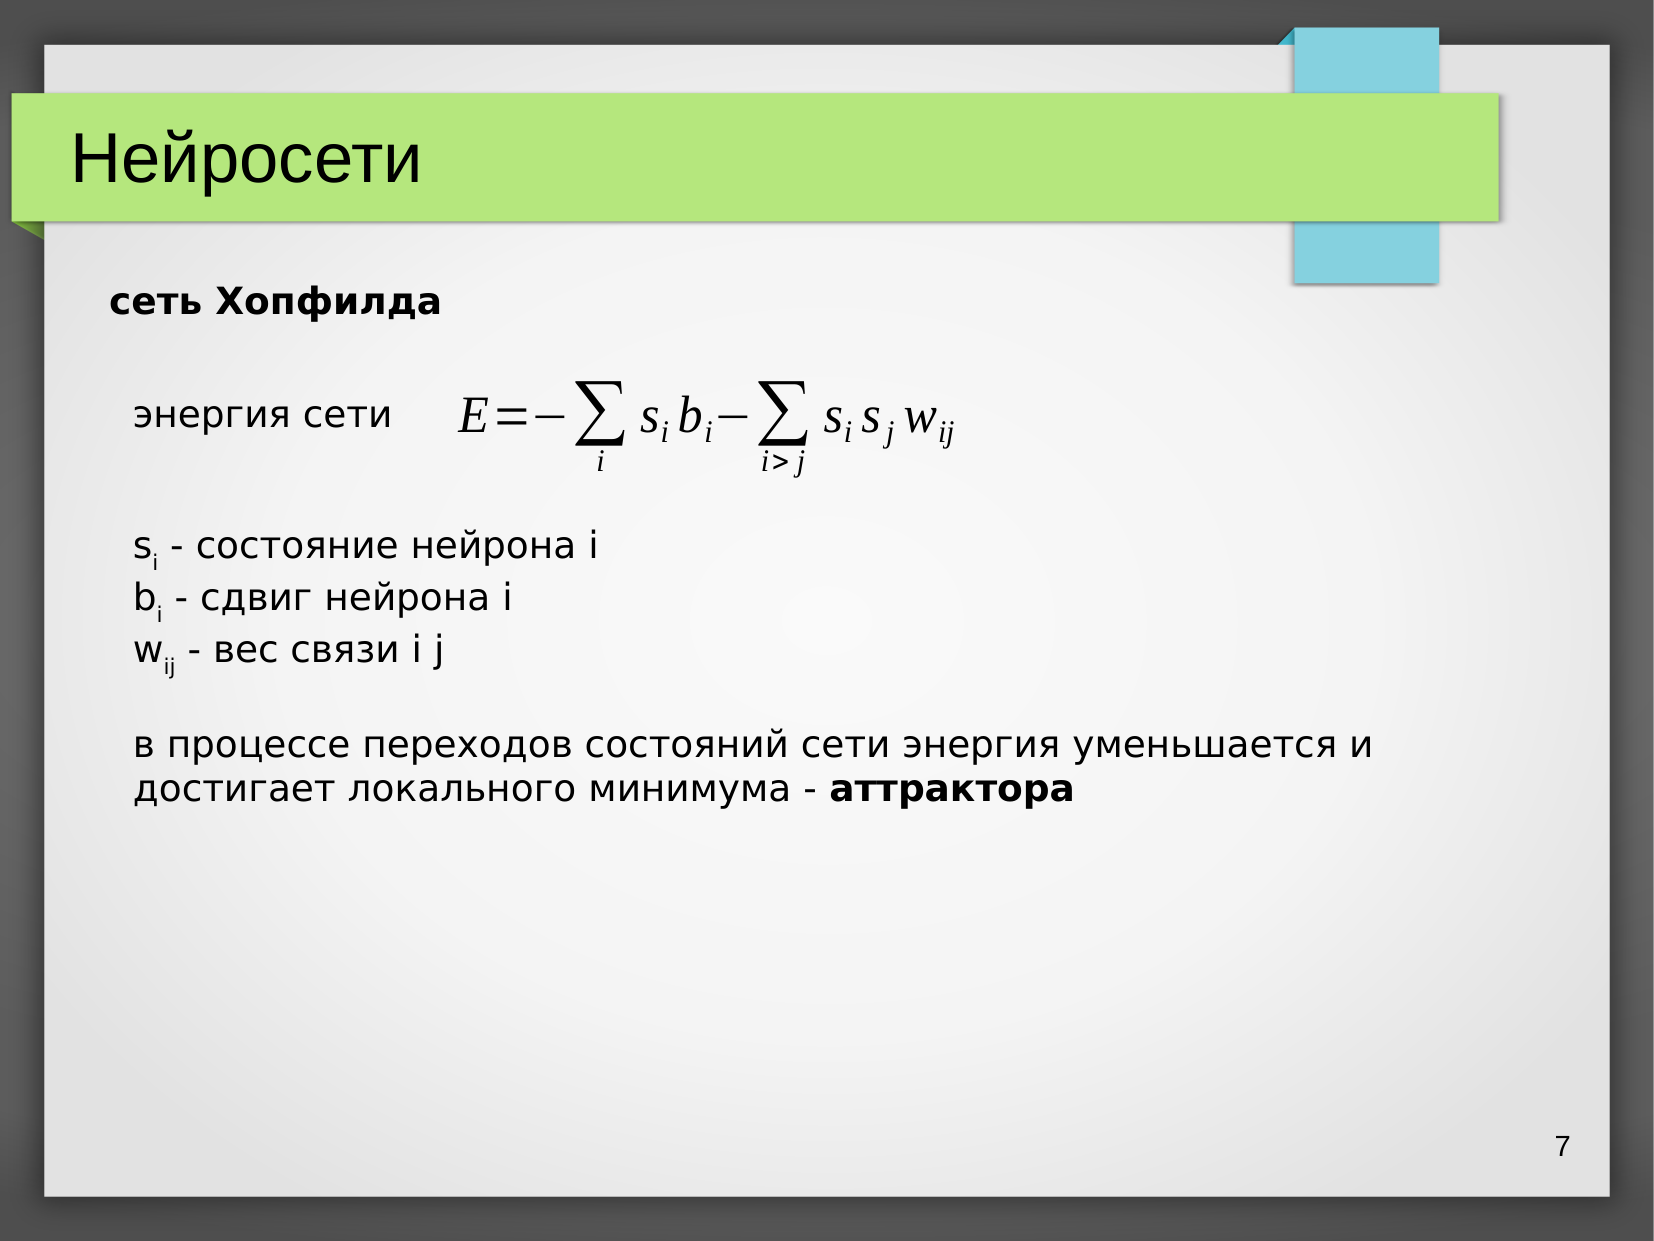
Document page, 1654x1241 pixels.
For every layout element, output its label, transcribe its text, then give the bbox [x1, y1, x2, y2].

title Нейросети [70, 118, 1205, 199]
chart [448, 377, 963, 482]
picture [0, 0, 1654, 1241]
text_box энергия сети si - состояние нейрона i bi - сдвиг нейрона i wij - вес связи i j в процессе переходов состояний сети энергия уменьшается и достигает локального минимума - аттрактора [118, 385, 1489, 1166]
text_box сеть Хопфилда [94, 272, 532, 331]
